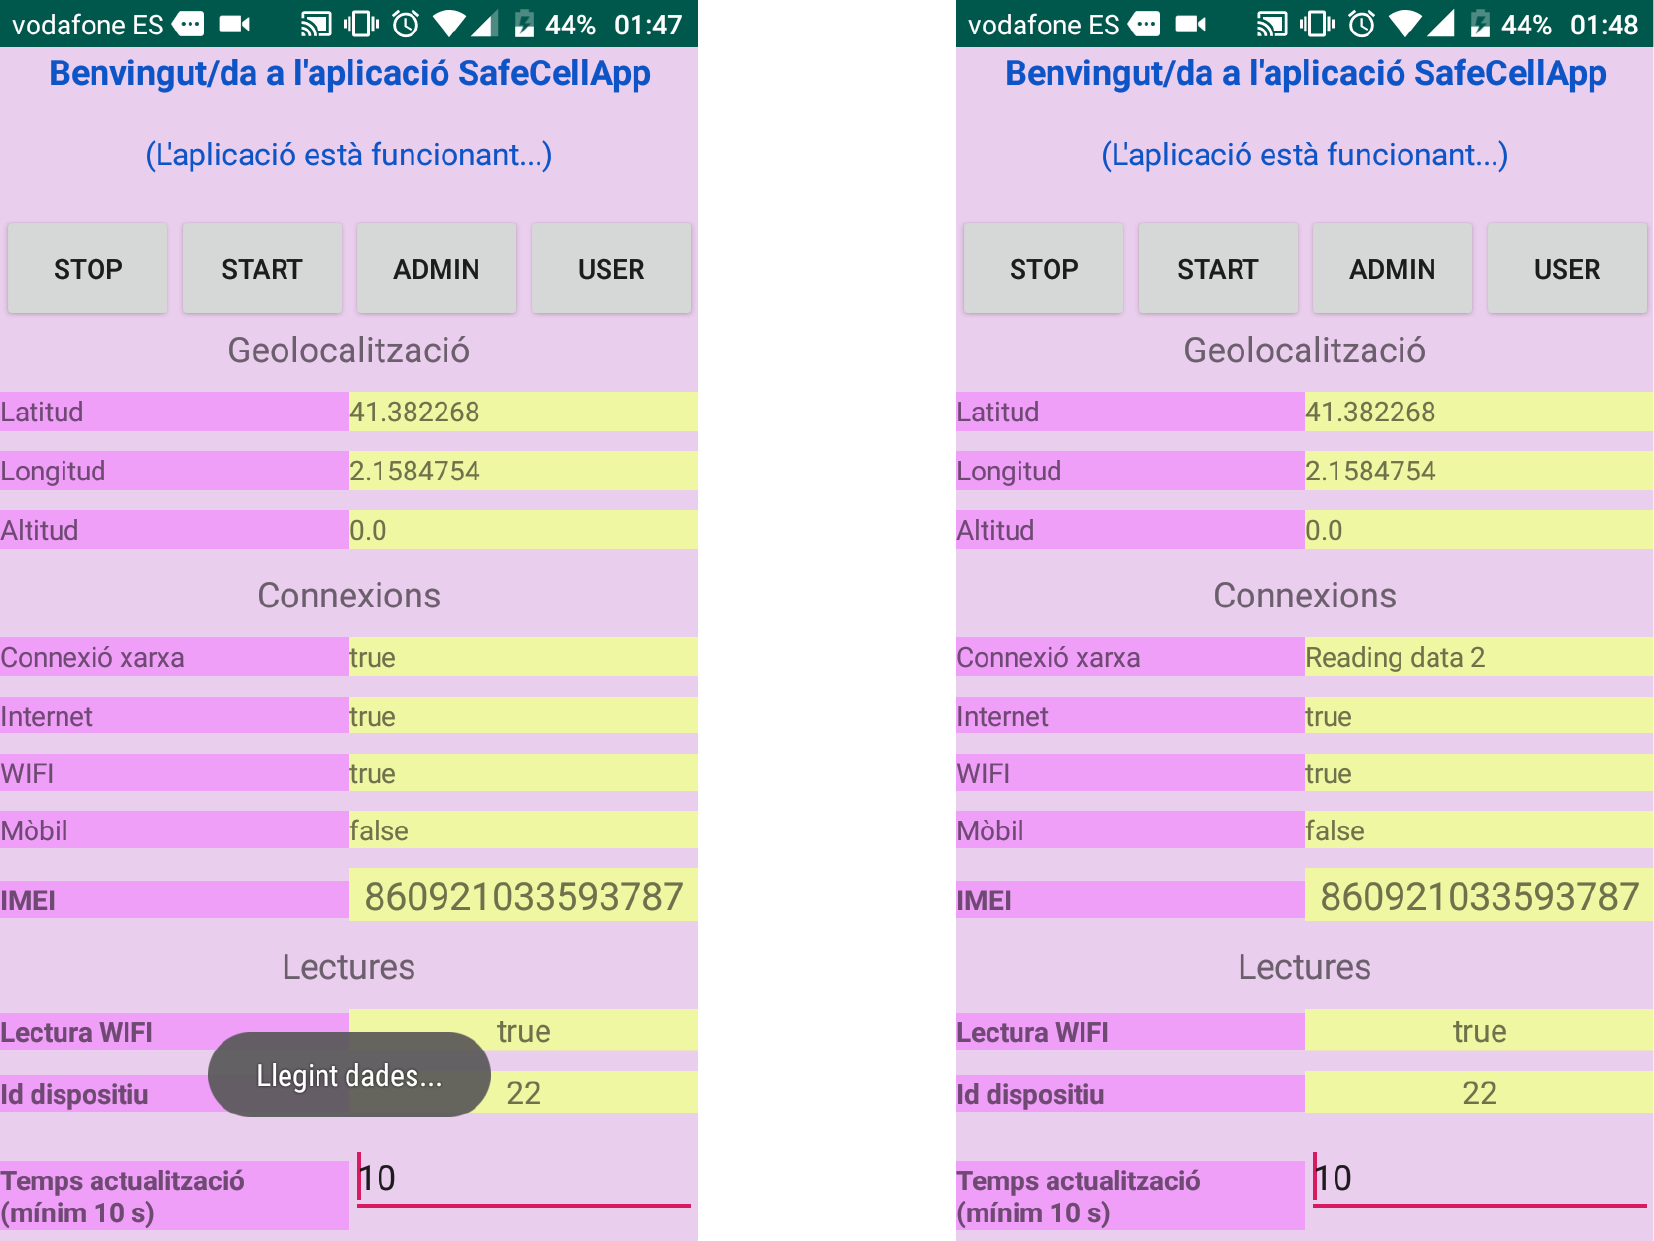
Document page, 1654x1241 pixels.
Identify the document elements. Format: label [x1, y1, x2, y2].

picture [0, 0, 698, 1241]
picture [956, 0, 1654, 1241]
